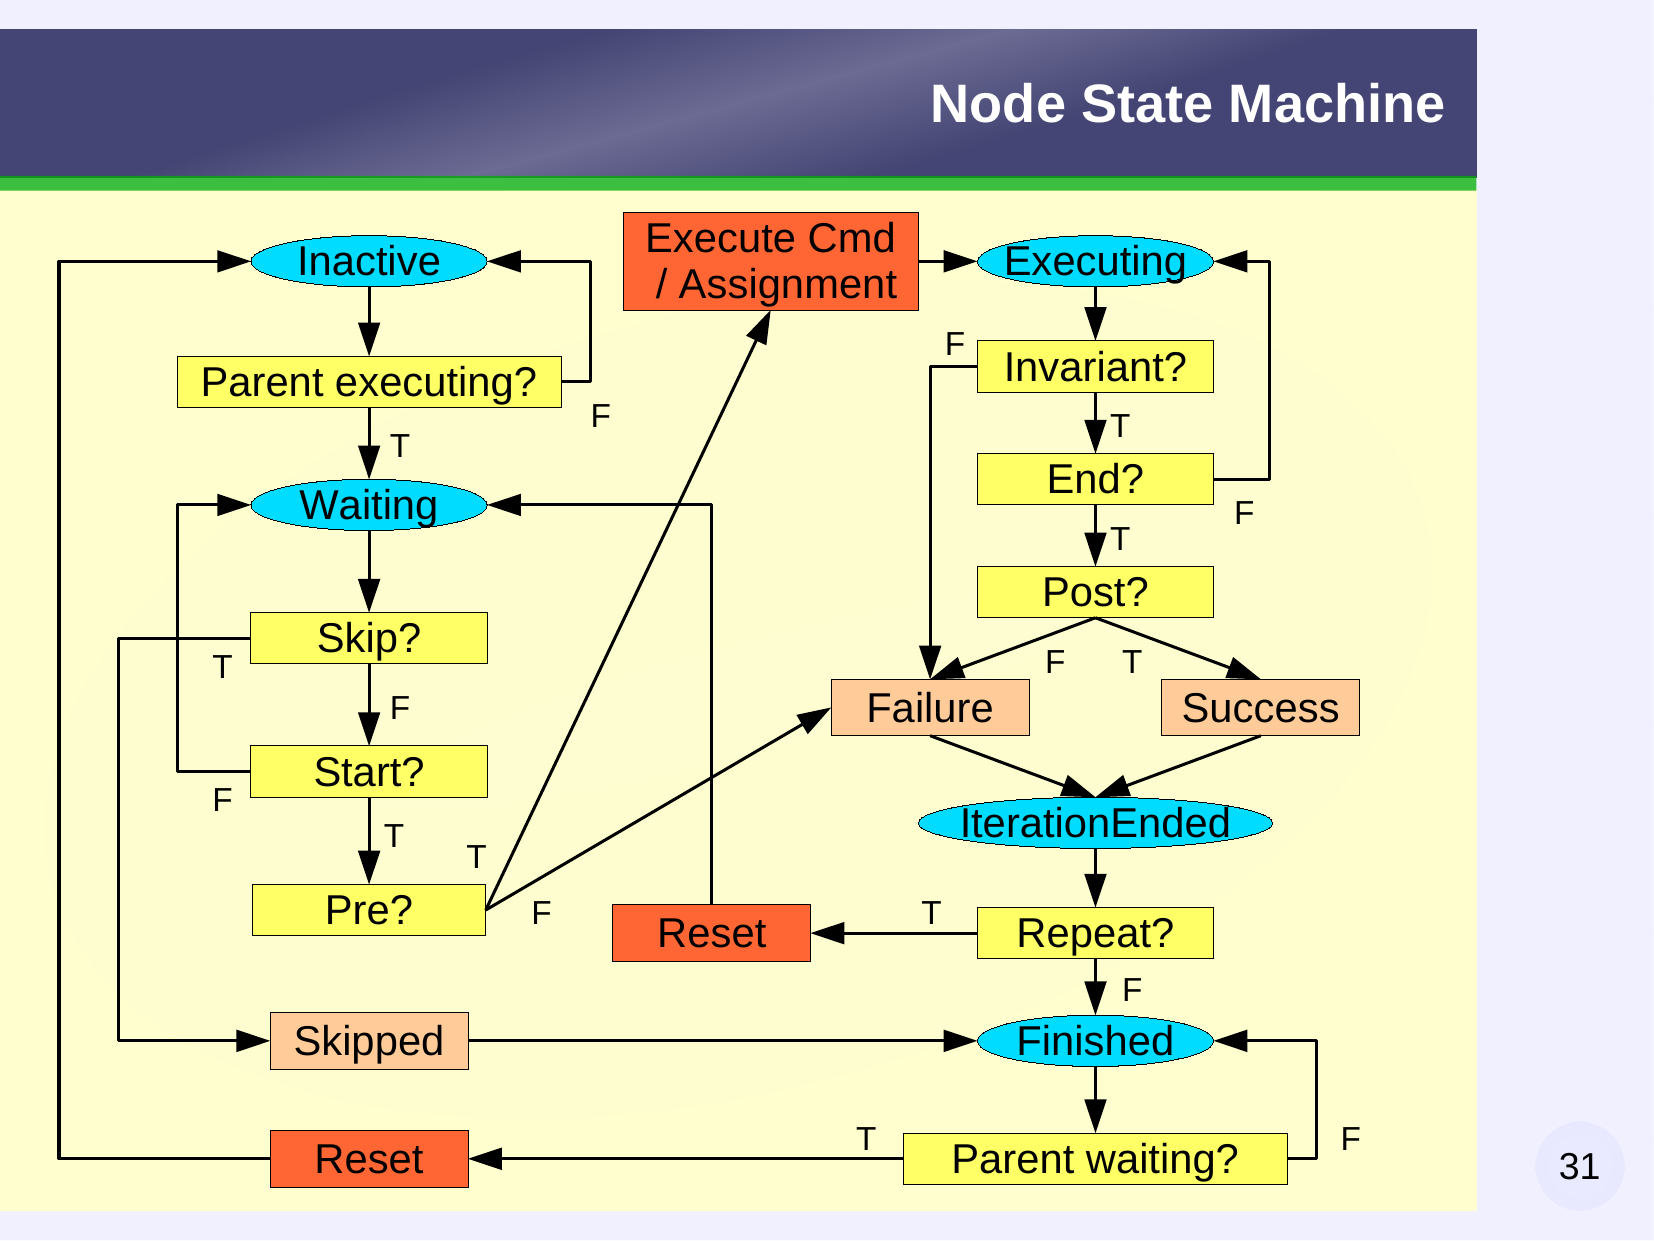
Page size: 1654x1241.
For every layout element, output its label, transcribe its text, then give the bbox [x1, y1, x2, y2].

text_box T [1110, 407, 1128, 445]
text_box Pre? [252, 884, 486, 936]
text_box Inactive [251, 235, 488, 287]
text_box Finished [977, 1015, 1214, 1067]
text_box T [466, 838, 485, 876]
text_box Invariant? [977, 340, 1214, 393]
text_box T [921, 894, 939, 932]
text_box F [1122, 971, 1140, 1009]
text_box Execute Cmd / Assignment [623, 212, 919, 311]
text_box F [1234, 494, 1252, 532]
text_box Waiting [421, 499, 432, 516]
text_box T [1110, 520, 1128, 558]
text_box Repeat? [977, 907, 1214, 959]
text_box F [212, 781, 231, 819]
text_box F [590, 397, 609, 435]
text_box Post? [977, 566, 1214, 618]
text_box Success [1161, 679, 1360, 736]
text_box Skipped [270, 1012, 469, 1070]
text_box IterationEnded [918, 797, 1273, 849]
text_box T [856, 1120, 875, 1157]
text_box T [383, 817, 402, 855]
text_box Start? [250, 745, 488, 798]
text_box Waiting [251, 479, 487, 531]
text_box Skip? [250, 612, 488, 664]
text_box End? [977, 453, 1214, 505]
text_box Reset [270, 1130, 469, 1188]
text_box F [531, 894, 550, 932]
text_box F [389, 689, 408, 727]
text_box T [1122, 643, 1140, 681]
text_box T [212, 648, 231, 686]
text_box F [944, 325, 963, 363]
text_box F [1045, 643, 1063, 681]
text_box Parent executing? [177, 356, 562, 408]
text_box Parent waiting? [903, 1133, 1288, 1185]
text_box Executing [977, 235, 1214, 287]
text_box F [1340, 1120, 1359, 1158]
text_box Failure [831, 679, 1030, 736]
title Node State Machine [29, 59, 1447, 148]
text_box Executing [1169, 255, 1180, 272]
text_box T [389, 427, 408, 466]
text_box Reset [612, 904, 811, 962]
